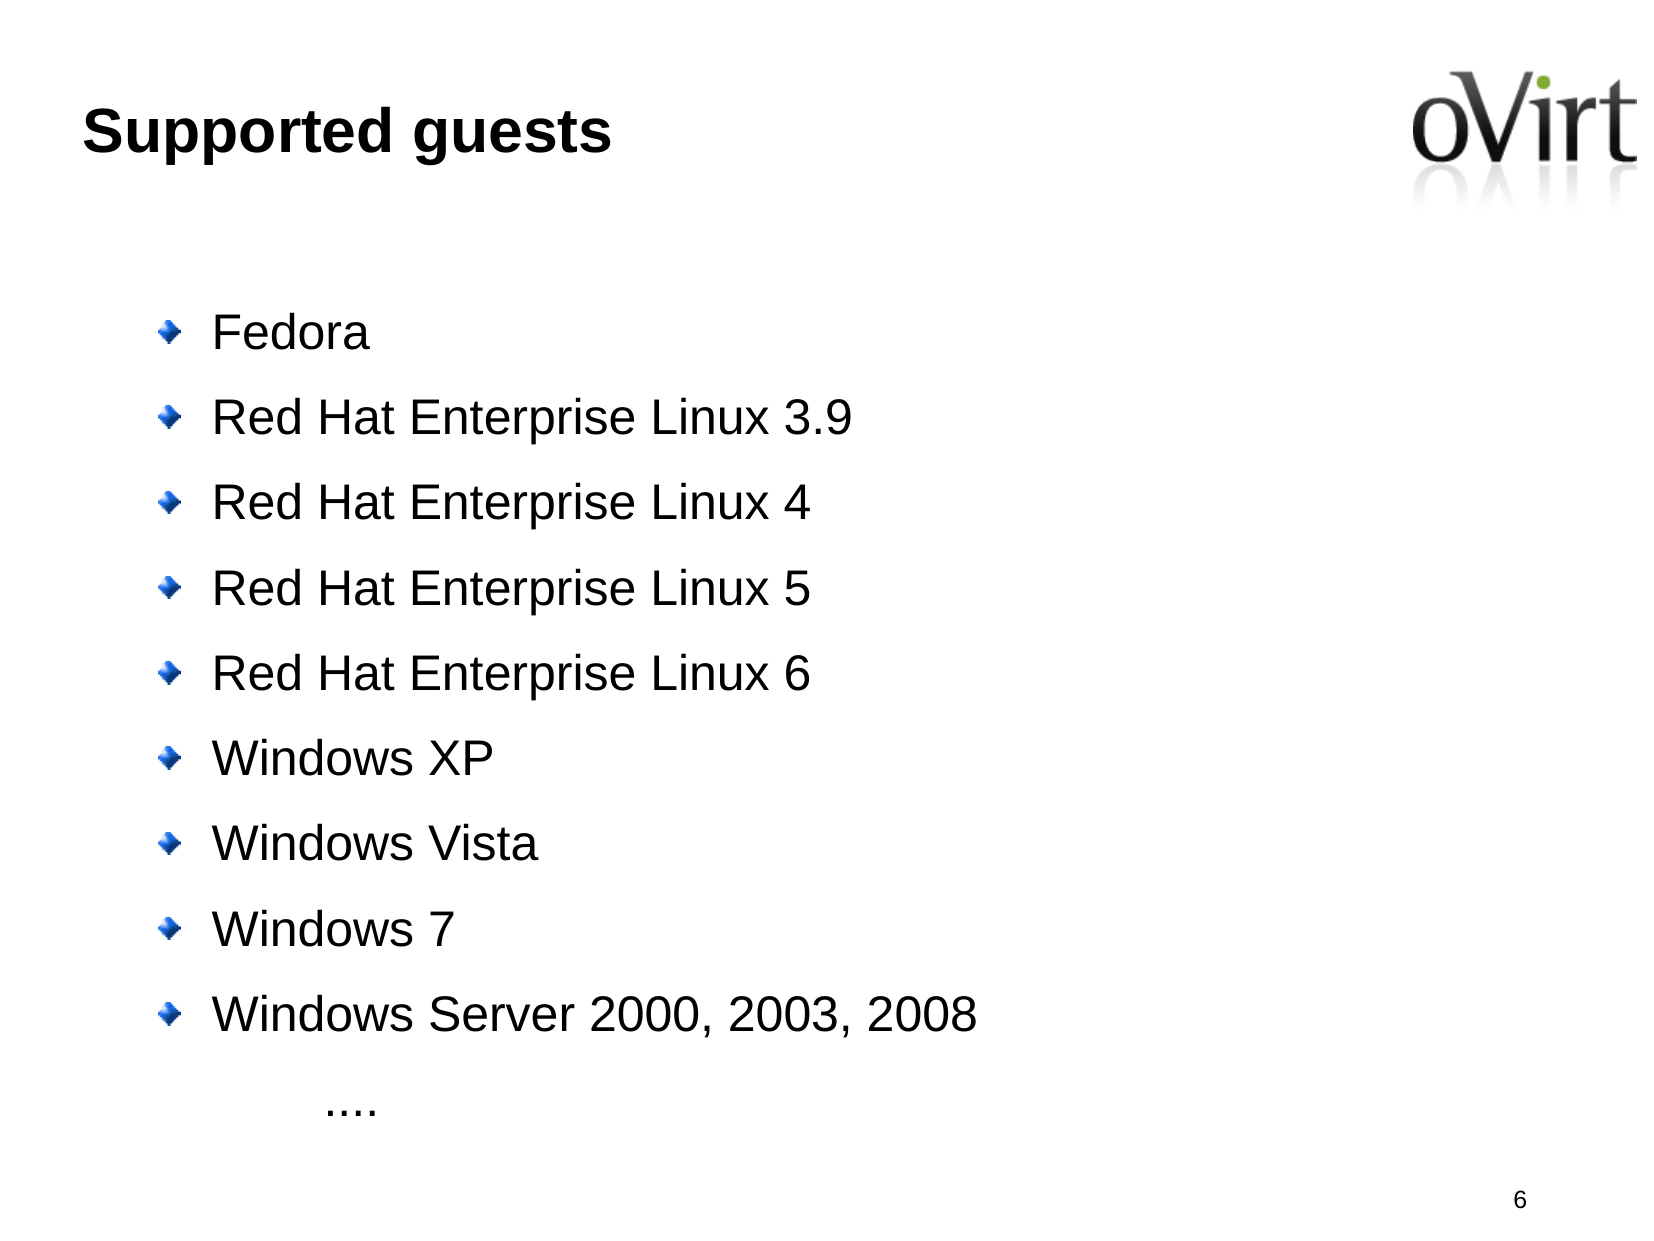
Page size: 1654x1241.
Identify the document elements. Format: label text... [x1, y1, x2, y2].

picture [1413, 63, 1637, 212]
title Supported guests [82, 37, 1303, 226]
list Fedora Red Hat Enterprise Linux 3.9 Red Hat Enterprise Linux 4 Red Hat Enterprise Linux 5 Red Hat Enterprise Linux 6 Windows XP Windows Vista Windows 7 Windows Server 2000, 2003, 2008 .... [140, 303, 1407, 1241]
